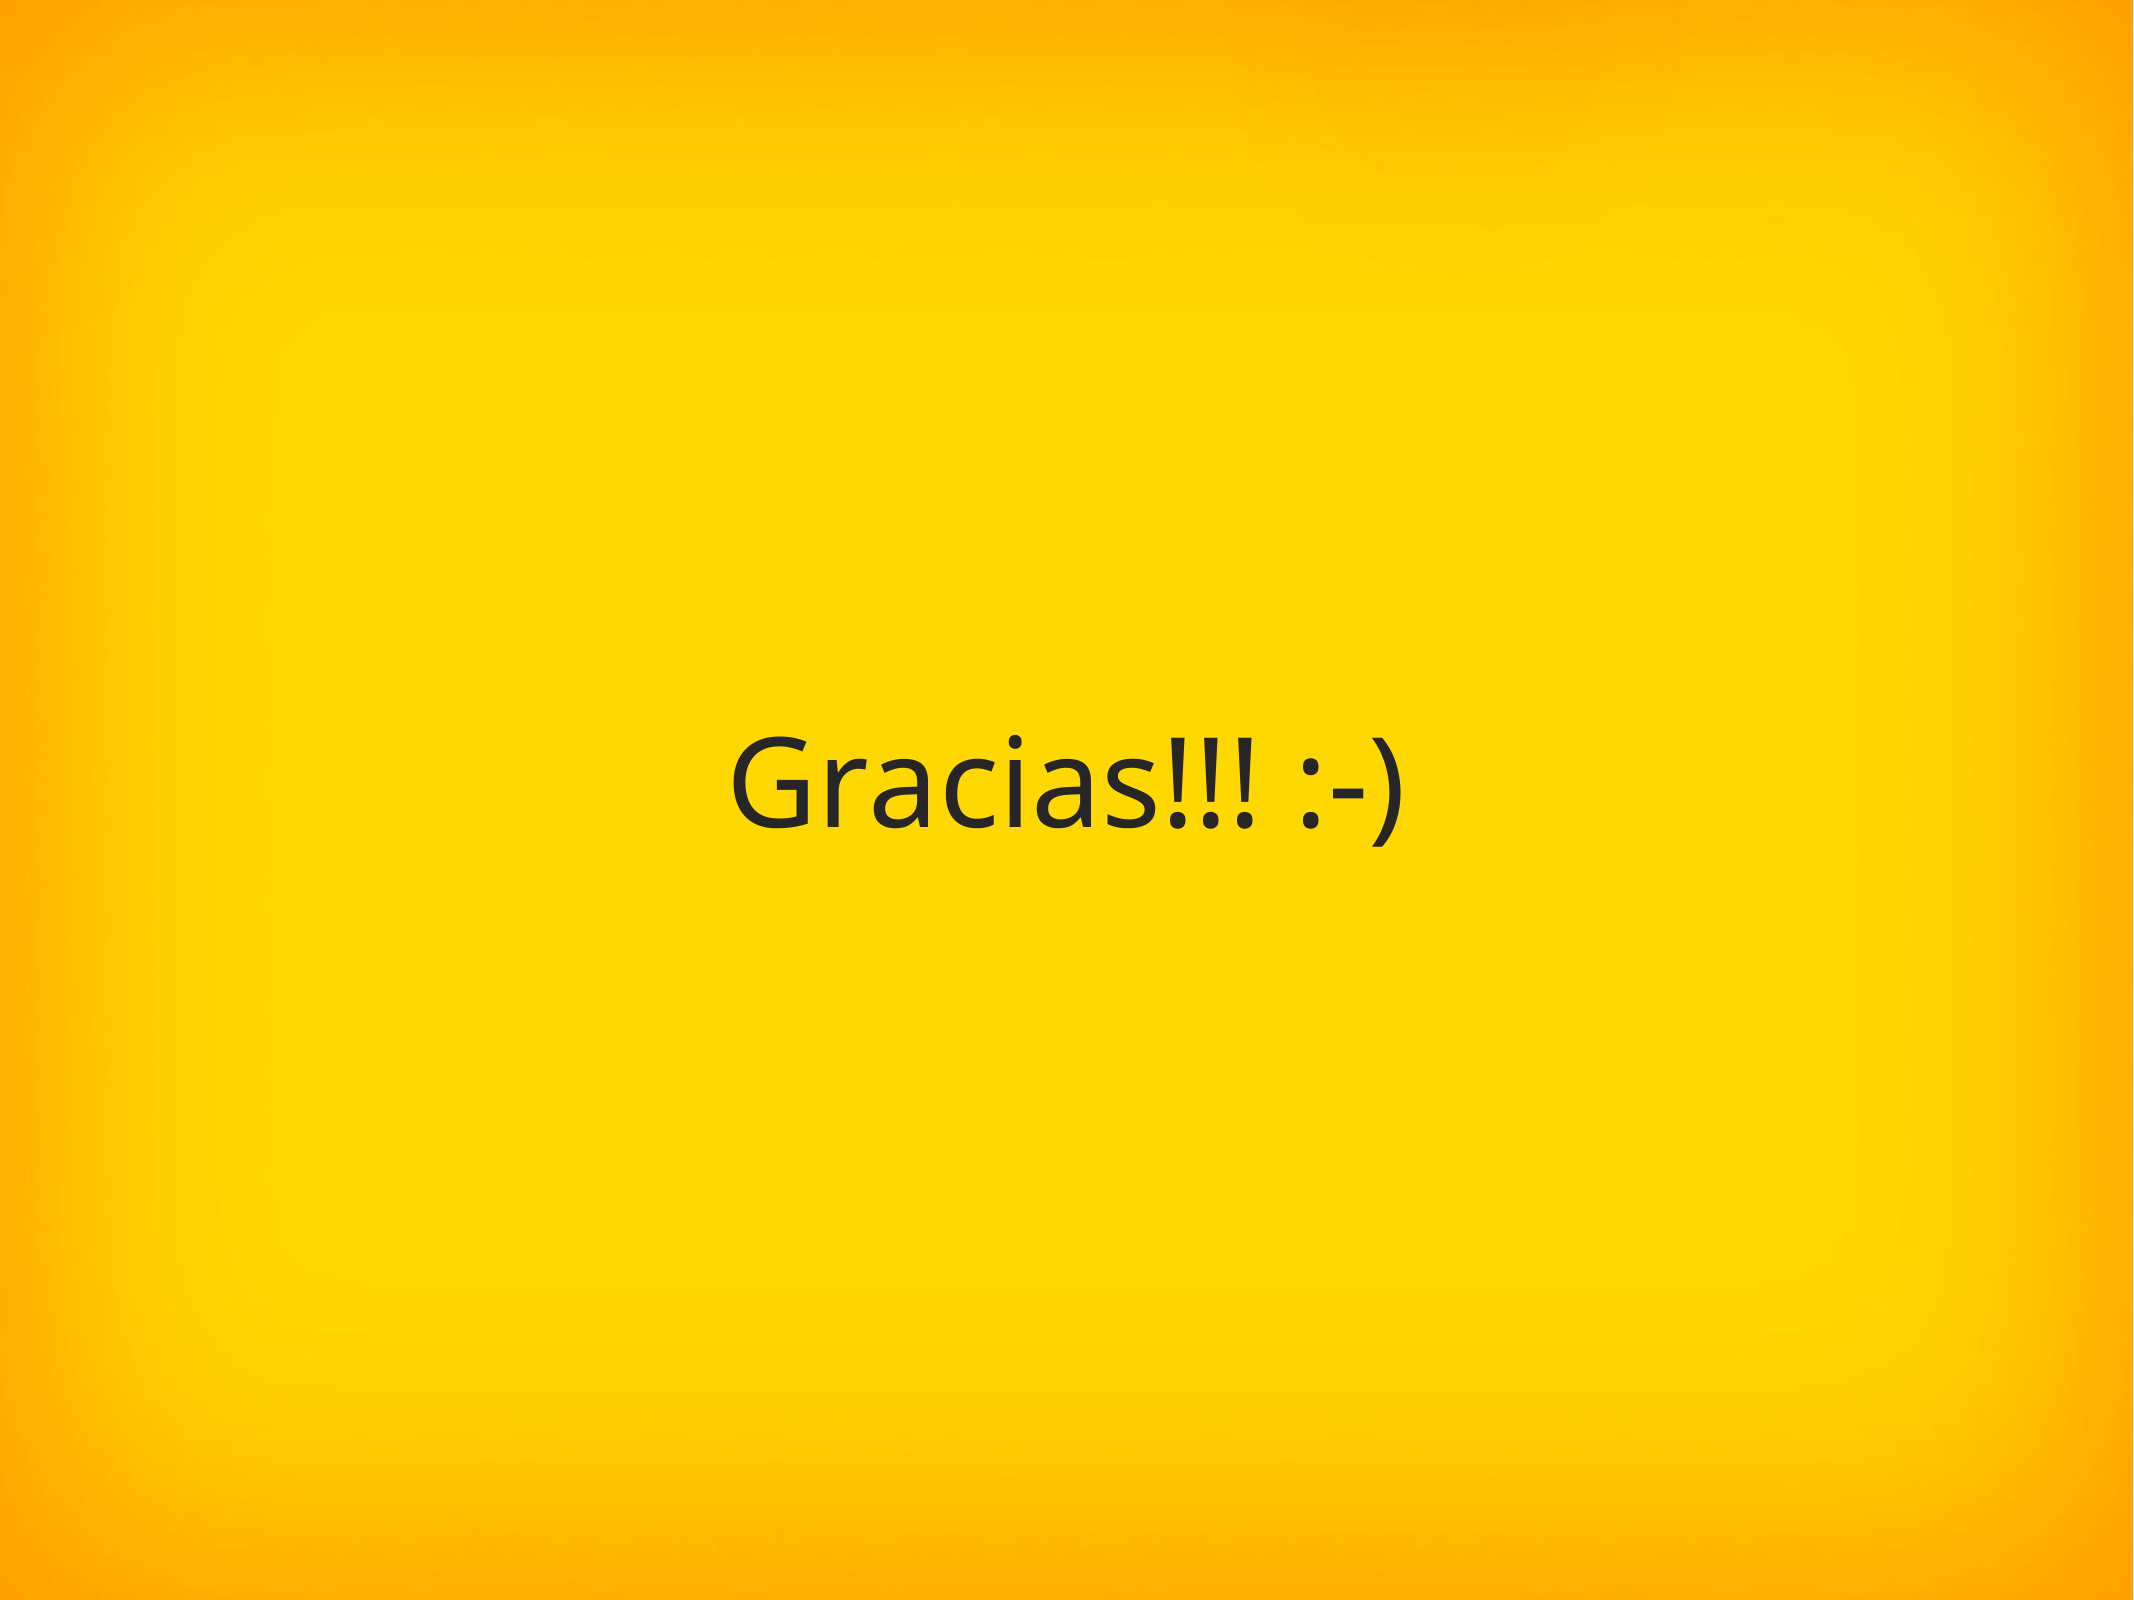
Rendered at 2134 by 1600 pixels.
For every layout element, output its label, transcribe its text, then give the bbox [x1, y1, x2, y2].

picture [0, 0, 2134, 1600]
text_box Gracias!!! :-) [163, 463, 1970, 1093]
